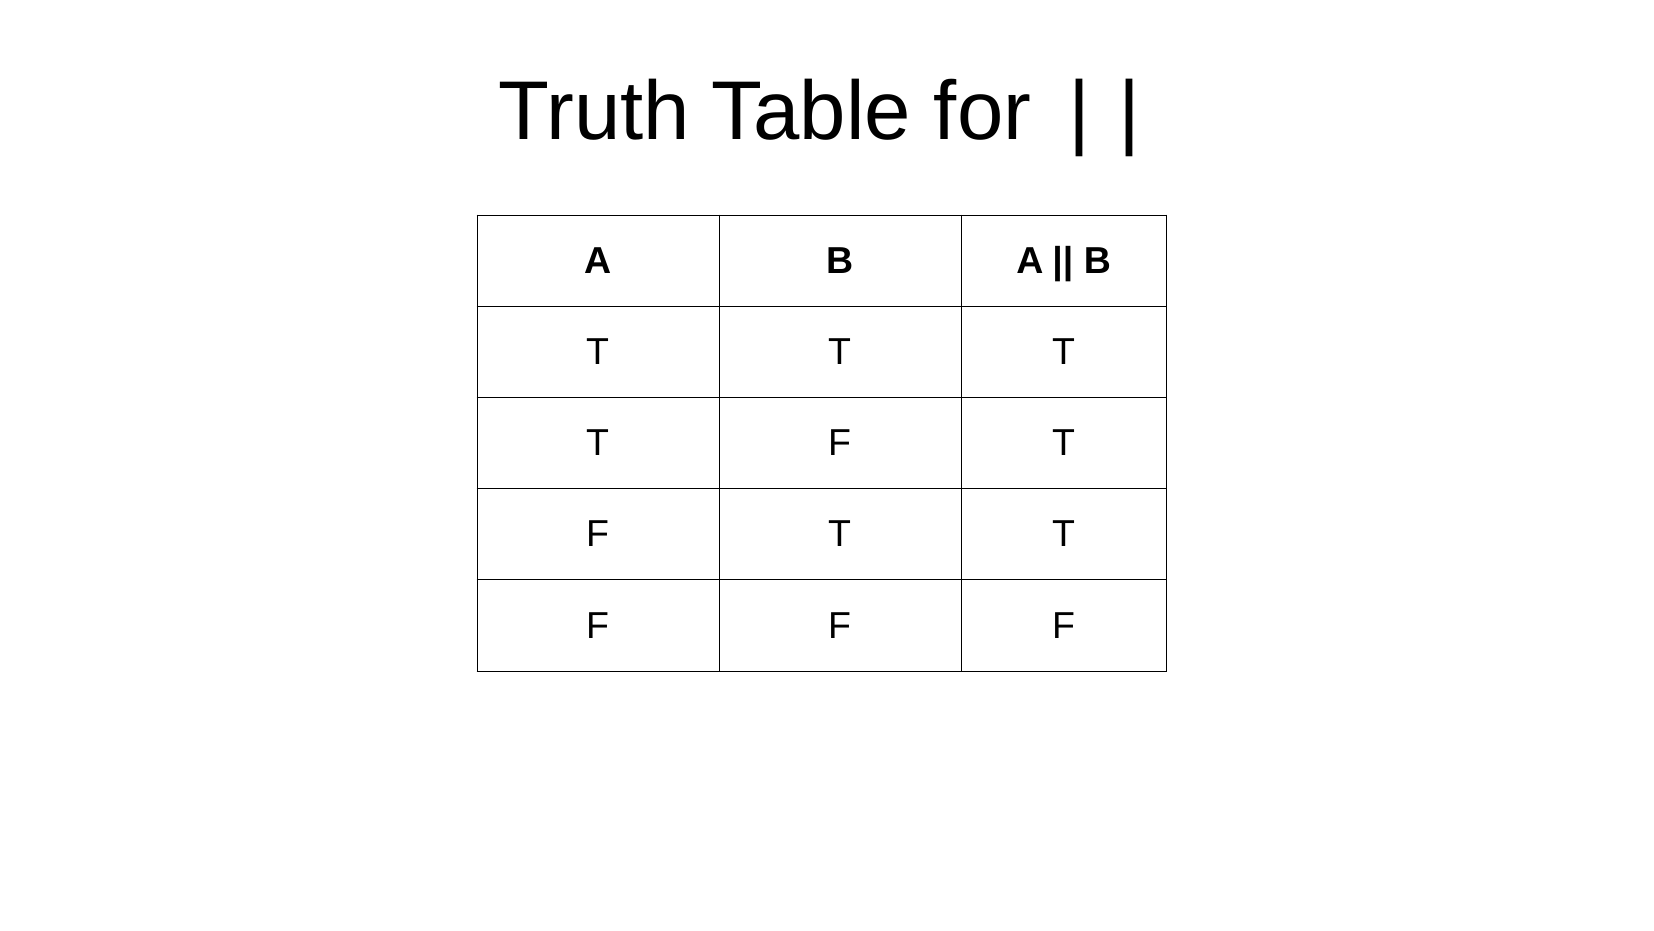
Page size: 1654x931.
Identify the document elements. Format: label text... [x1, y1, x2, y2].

table_header A || B [962, 216, 1166, 306]
table_header B [720, 216, 961, 306]
table_cell T [962, 489, 1166, 579]
table_cell T [478, 398, 719, 488]
table_cell F [478, 580, 719, 671]
table_cell F [962, 580, 1166, 671]
table_cell T [720, 489, 961, 579]
table_cell T [478, 307, 719, 397]
table_cell T [962, 307, 1166, 397]
table_cell F [478, 489, 719, 579]
table_cell F [720, 580, 961, 671]
table_cell T [962, 398, 1166, 488]
table_header A [478, 216, 719, 306]
title Truth Table for || [82, 37, 1571, 193]
table_cell T [720, 307, 961, 397]
table_cell F [720, 398, 961, 488]
